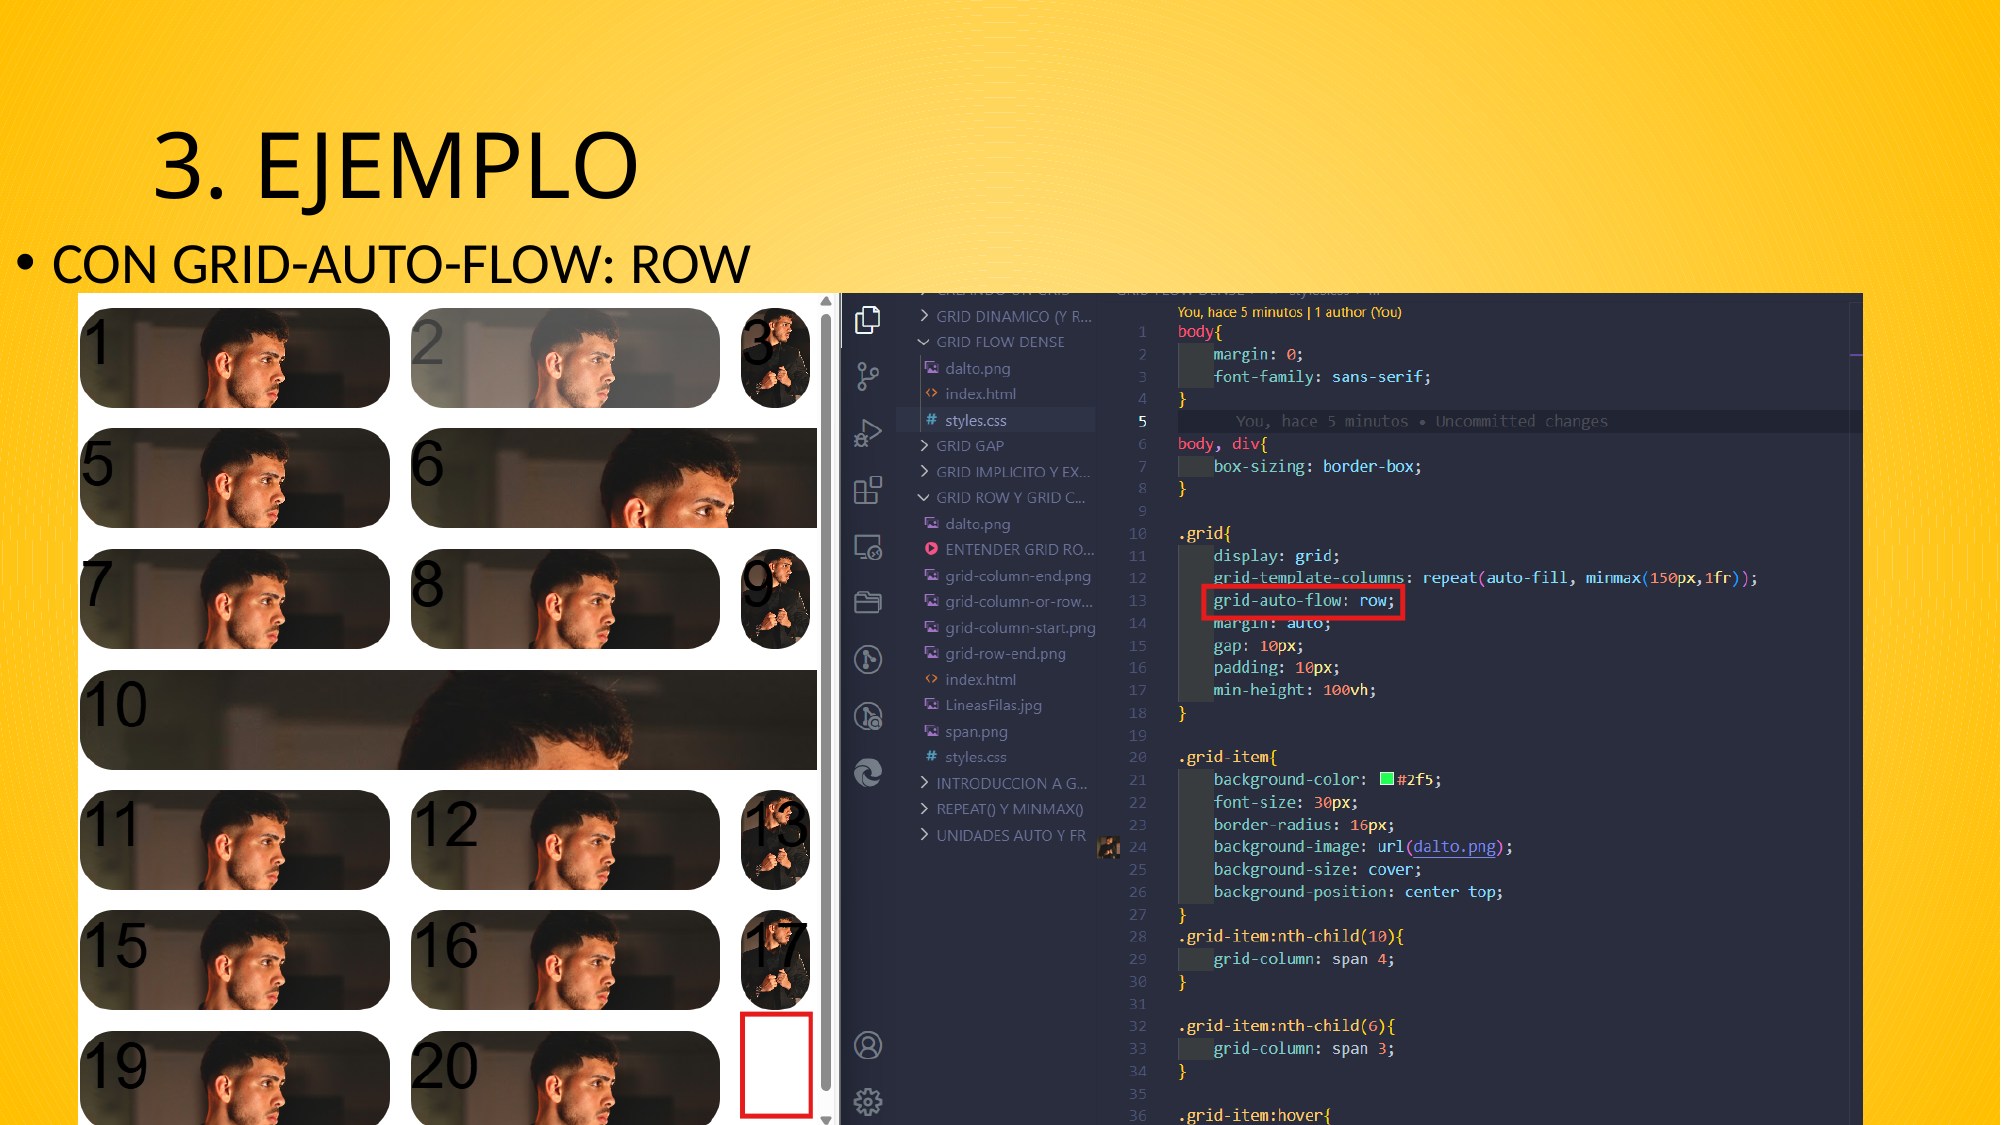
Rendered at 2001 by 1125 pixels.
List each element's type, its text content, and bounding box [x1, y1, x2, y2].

picture [78, 293, 1863, 1125]
list CON GRID-AUTO-FLOW: ROW [0, 226, 2000, 1125]
title 3. EJEMPLO [137, 59, 1863, 226]
